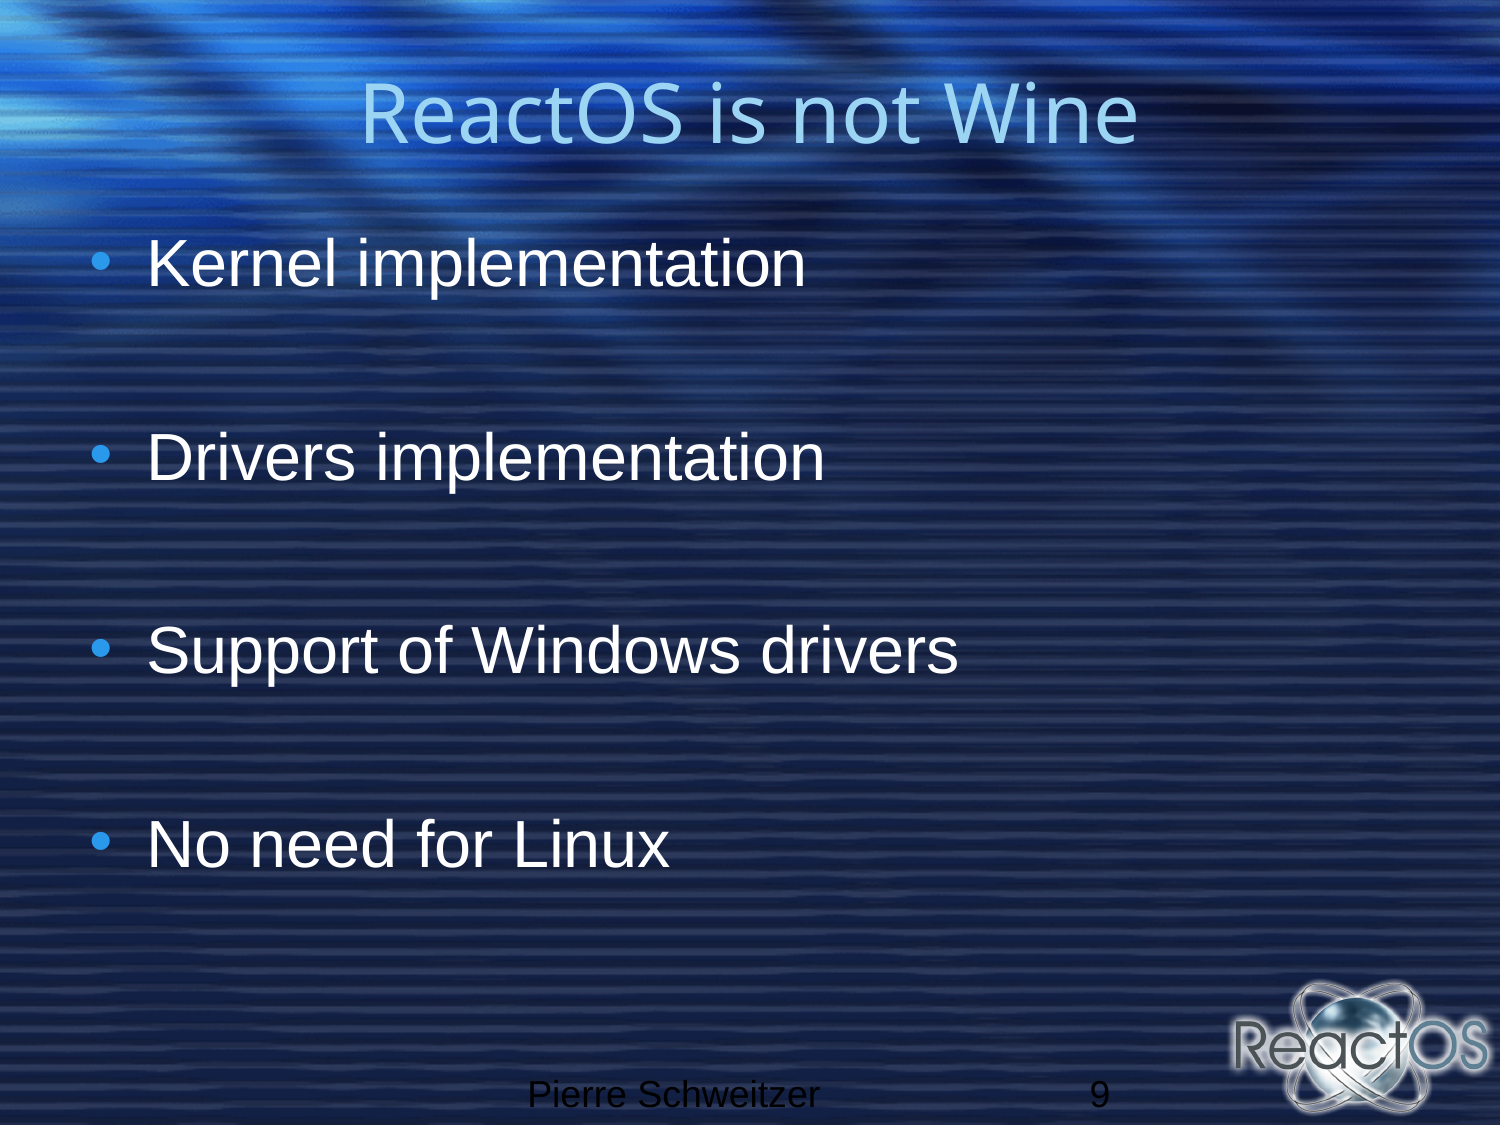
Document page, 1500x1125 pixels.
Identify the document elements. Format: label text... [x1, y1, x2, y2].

list Kernel implementation Drivers implementation Support of Windows drivers No need for Linux [75, 212, 1426, 1005]
title ReactOS is not Wine [75, 45, 1426, 176]
picture [0, 0, 1500, 1125]
